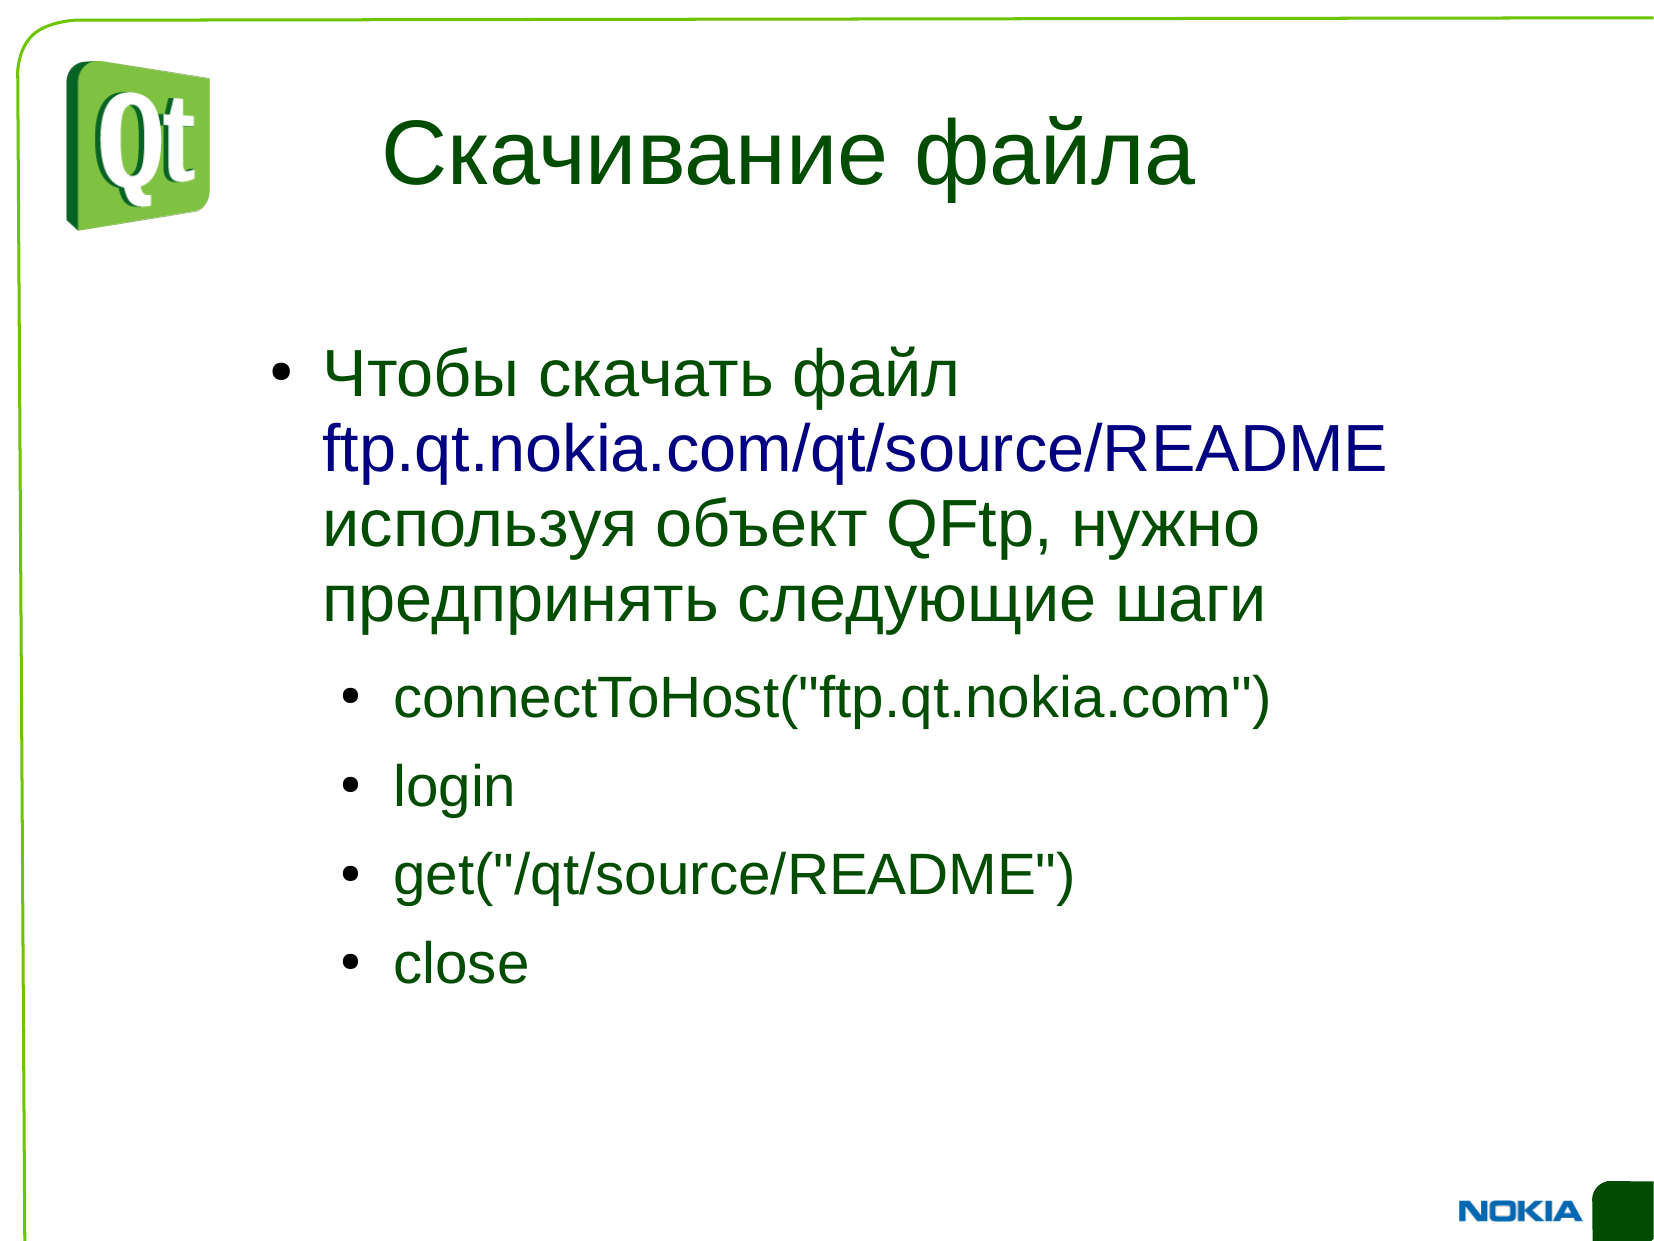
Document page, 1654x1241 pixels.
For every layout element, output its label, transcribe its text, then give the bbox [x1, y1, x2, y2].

list Чтобы скачать файл ftp.qt.nokia.com/qt/source/README используя объект QFtp, нужно предпринять следующие шаги connectToHost("ftp.qt.nokia.com") login get("/qt/source/README") close [251, 336, 1571, 1141]
picture [1459, 1200, 1583, 1222]
picture [66, 61, 210, 231]
title Скачивание файла [251, 56, 1327, 250]
